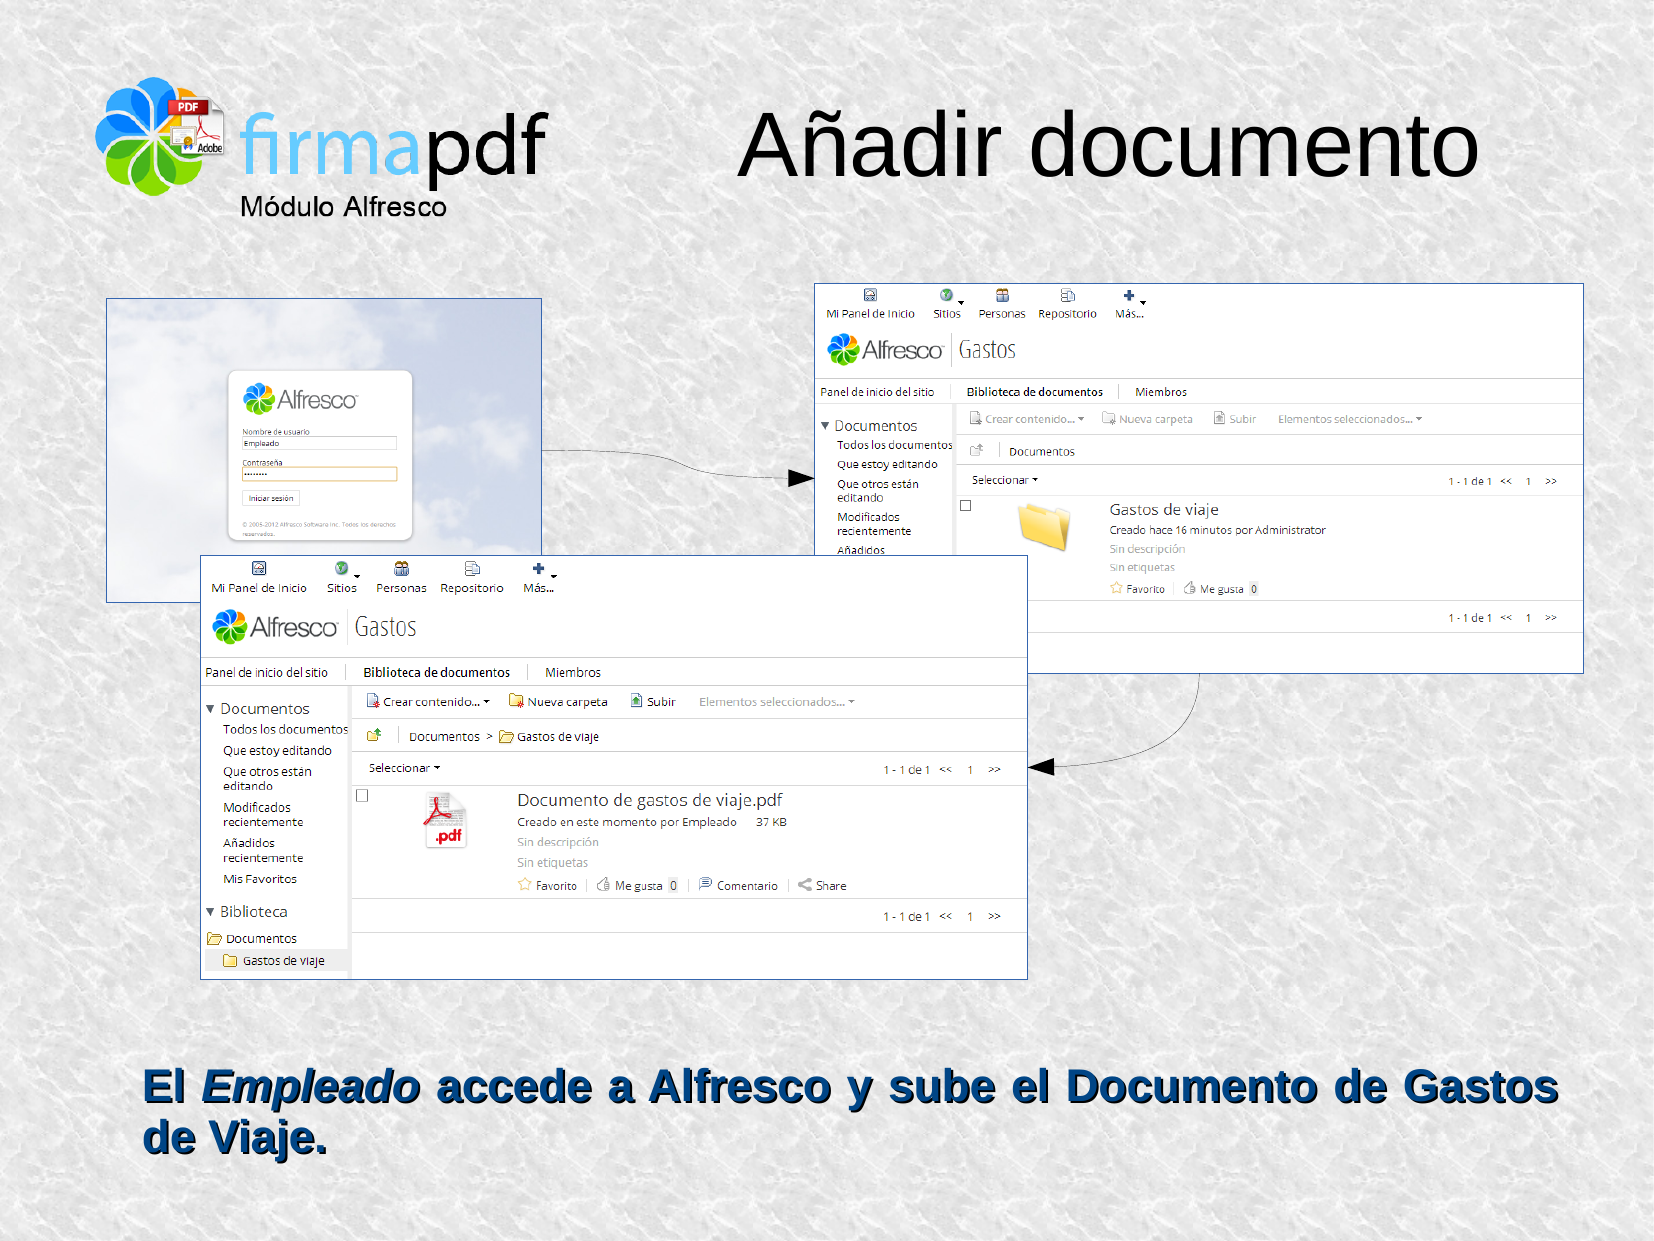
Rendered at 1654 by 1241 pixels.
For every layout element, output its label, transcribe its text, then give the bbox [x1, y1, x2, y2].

title Añadir documento [614, 52, 1607, 237]
picture [0, 0, 1654, 1241]
list El Empleado accede a Alfresco y sube el Documento de Gastos de Viaje. [70, 1059, 1560, 1170]
